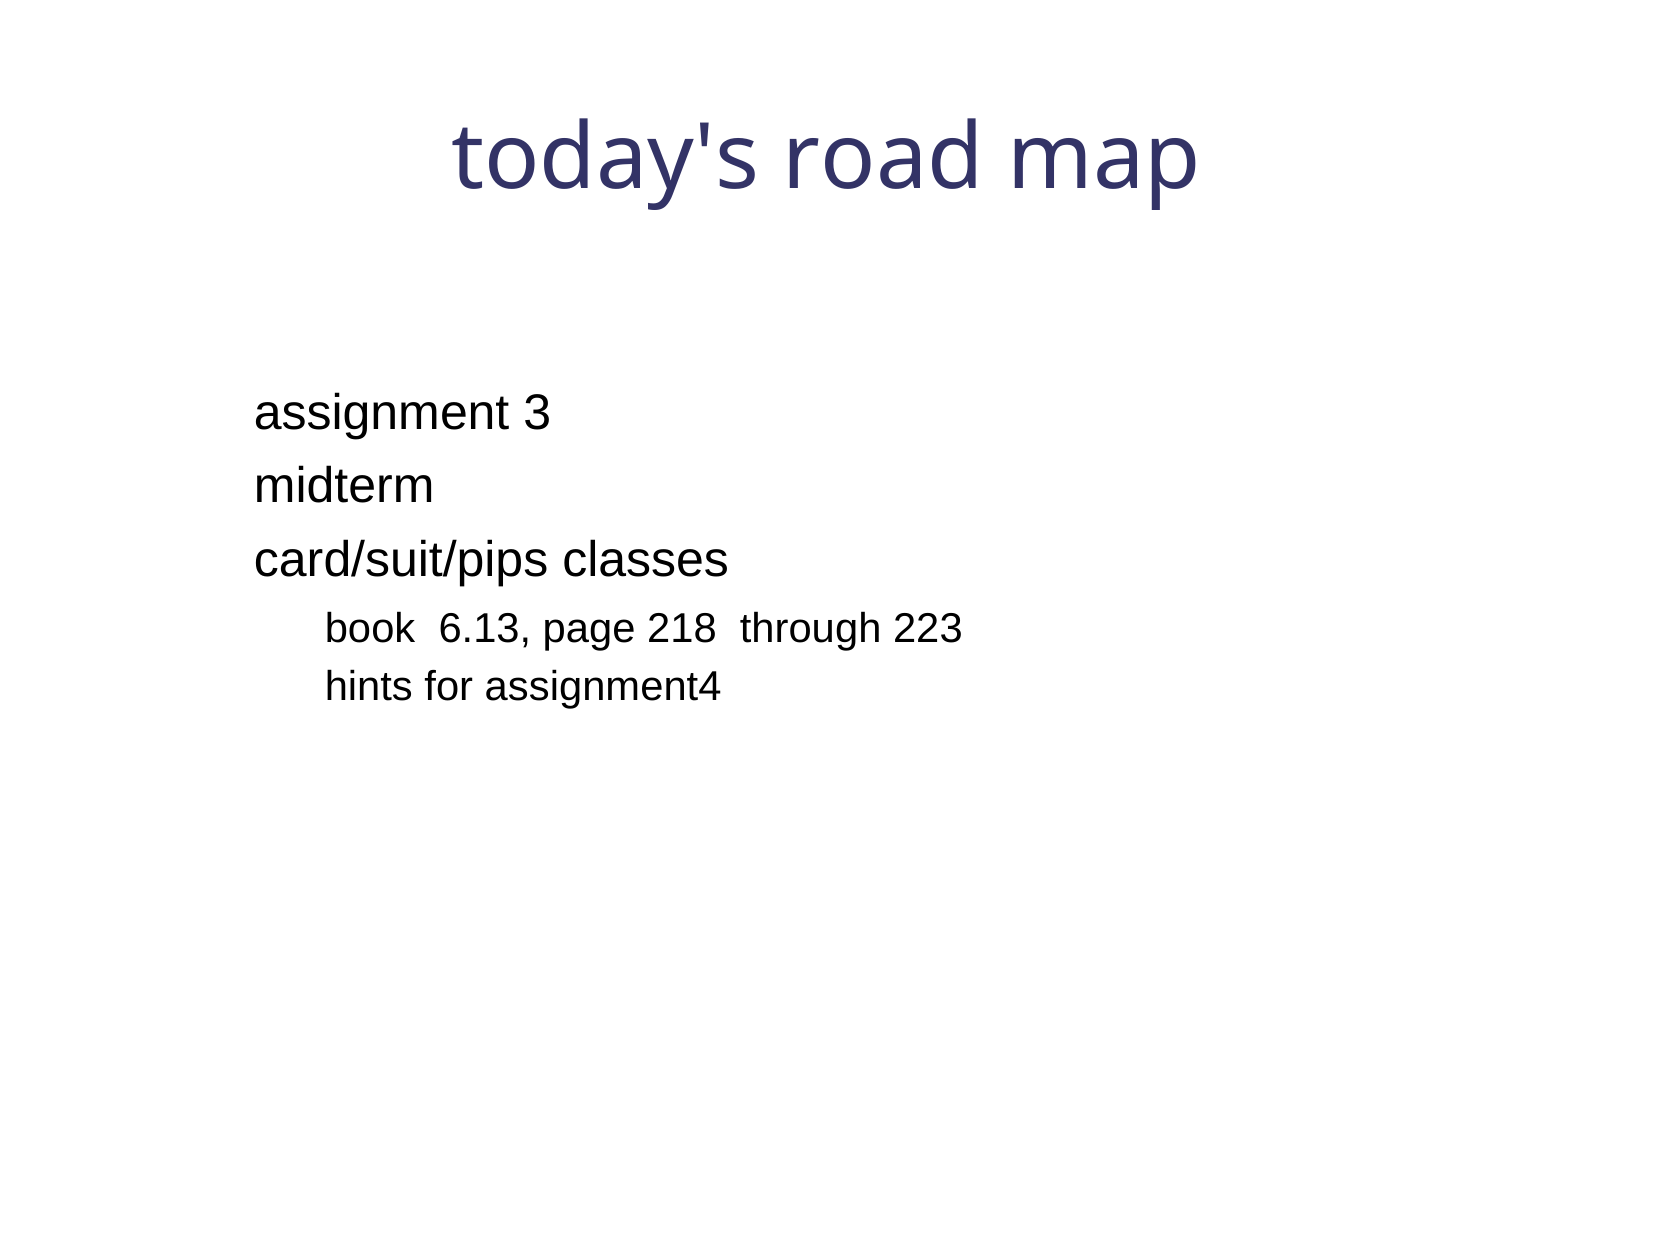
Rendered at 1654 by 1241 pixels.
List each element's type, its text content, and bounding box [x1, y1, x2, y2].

title today's road map [82, 49, 1571, 257]
list assignment 3 midterm card/suit/pips classes book 6.13, page 218 through 223 hints for assignment4 [76, 383, 1565, 1039]
